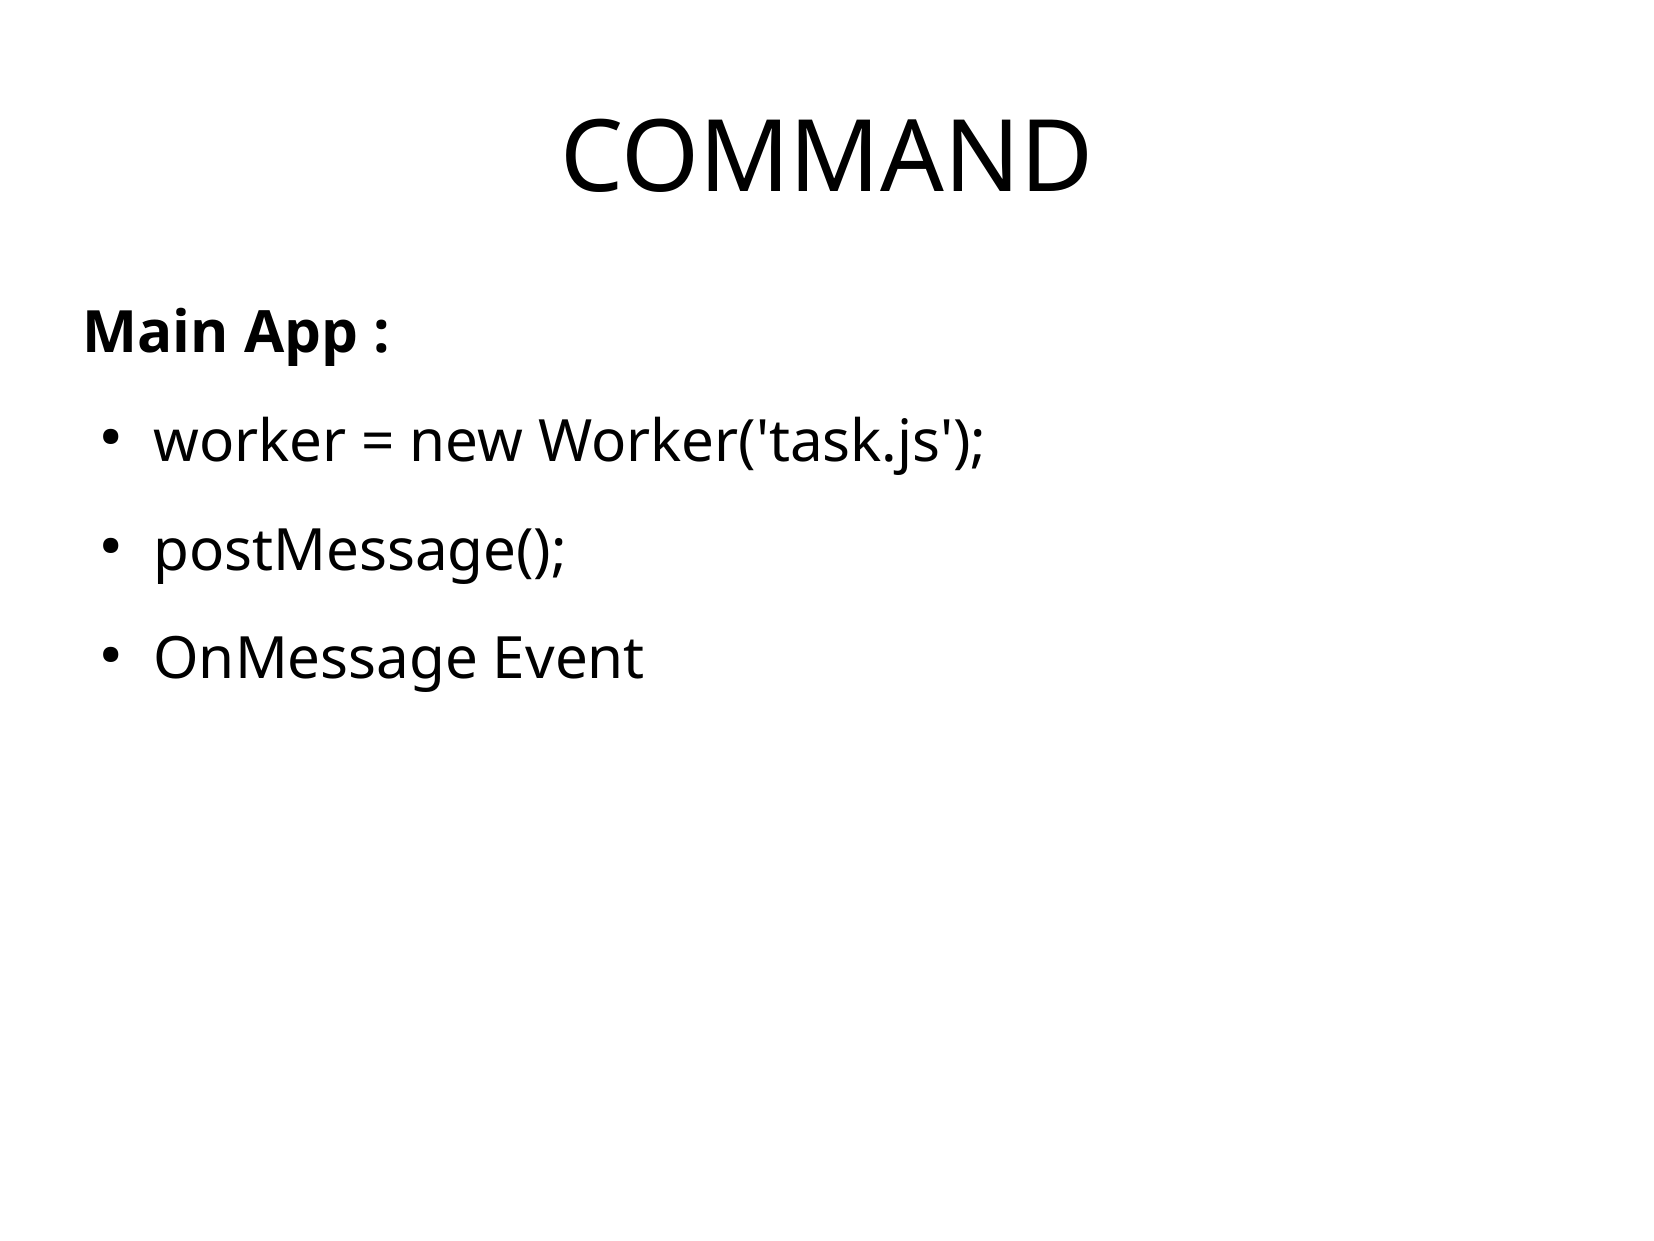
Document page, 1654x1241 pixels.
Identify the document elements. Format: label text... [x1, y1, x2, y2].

list Main App : worker = new Worker('task.js'); postMessage(); OnMessage Event [82, 290, 1571, 1010]
title COMMAND [82, 49, 1571, 257]
